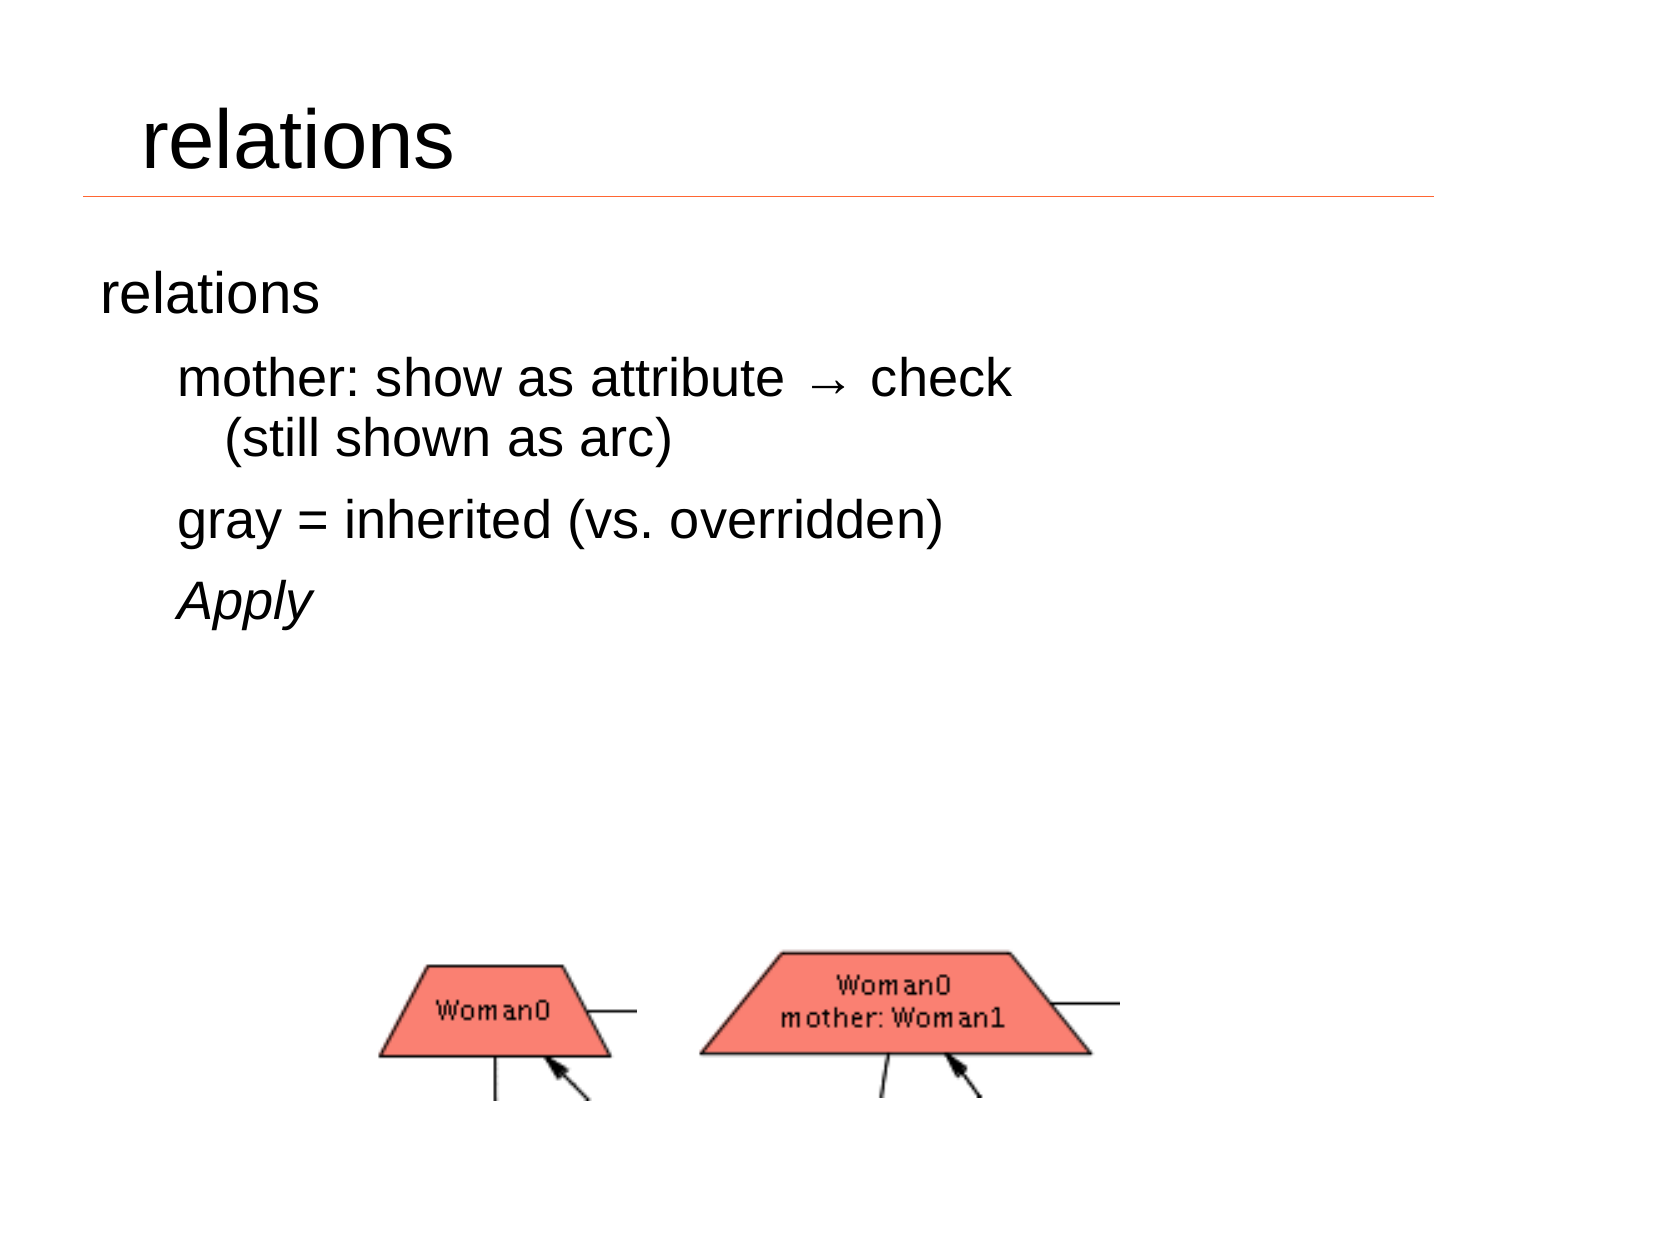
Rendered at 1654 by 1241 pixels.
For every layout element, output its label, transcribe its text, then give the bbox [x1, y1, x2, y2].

title relations [141, 86, 1604, 193]
picture [367, 938, 637, 1101]
list relations mother: show as attribute → check (still shown as arc) gray = inherited (vs. overridden) Apply [82, 261, 1571, 1120]
picture [668, 913, 1120, 1098]
